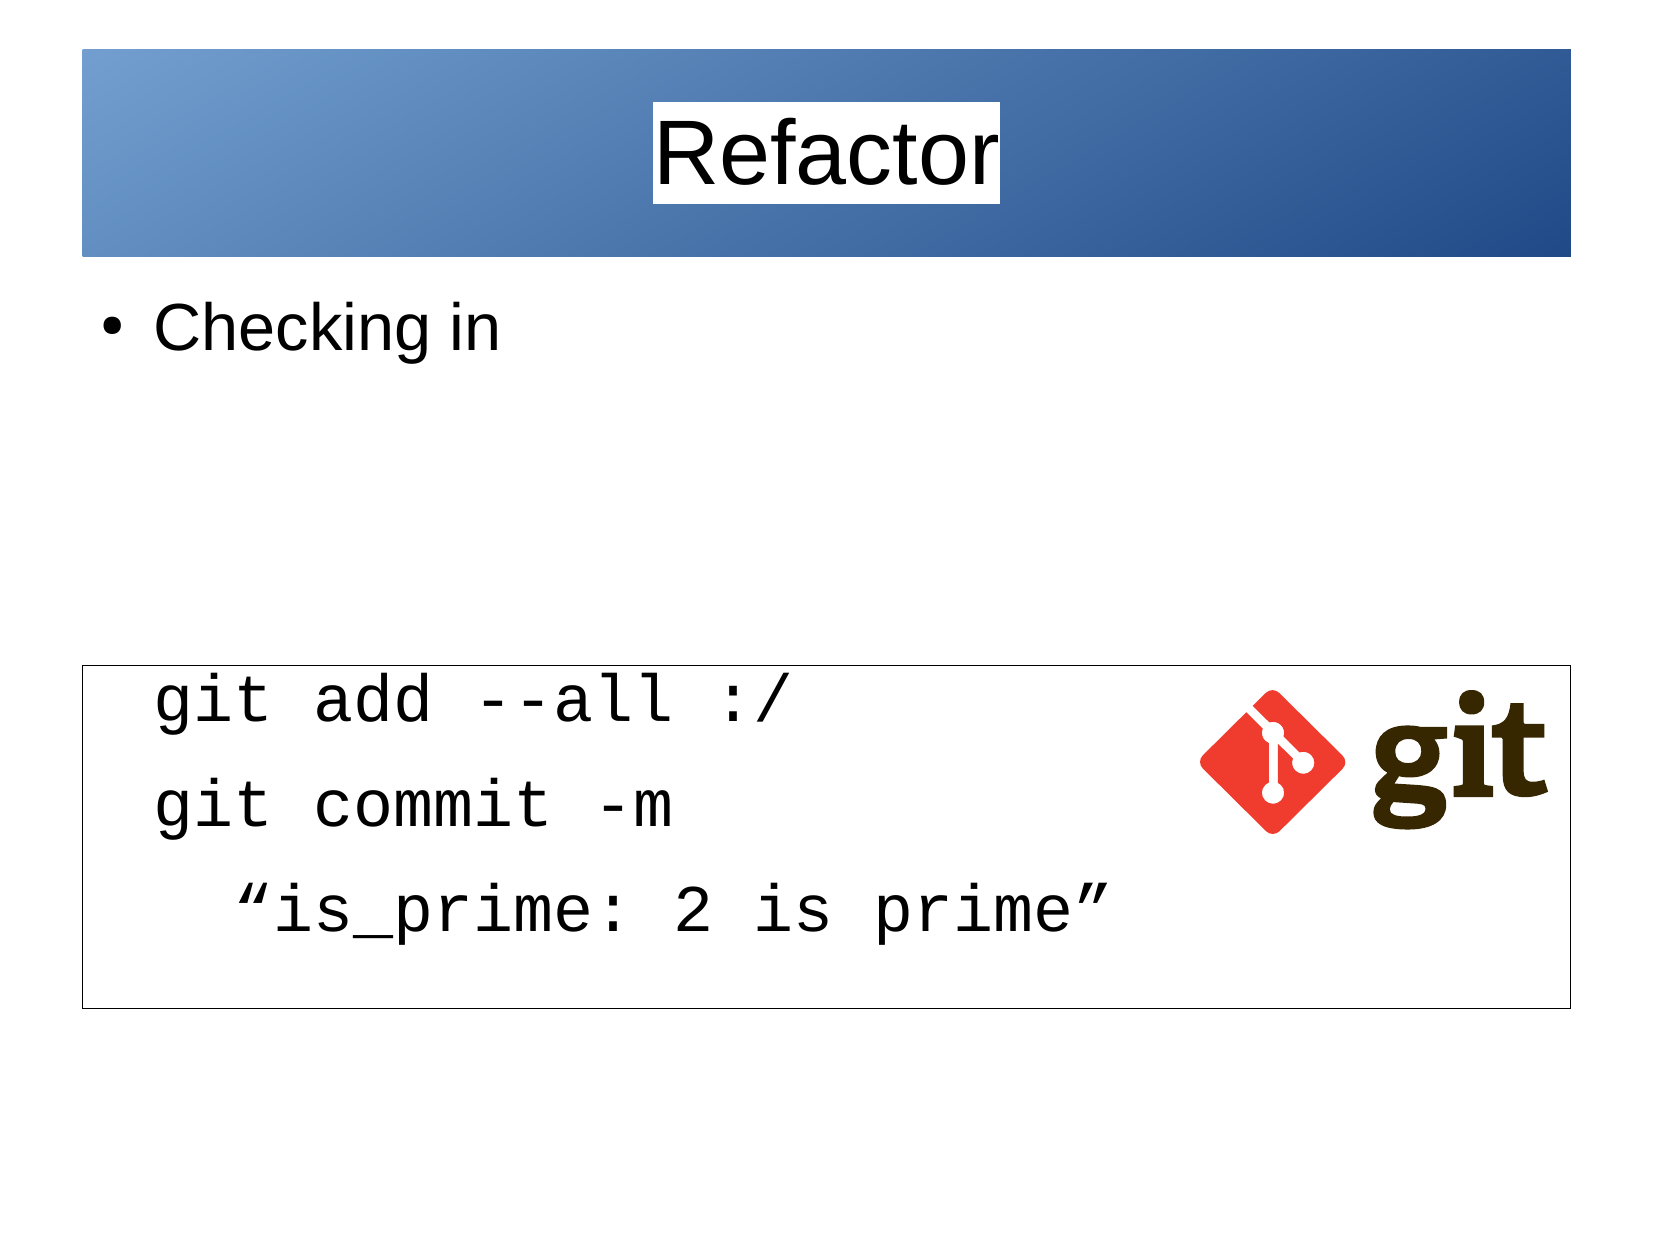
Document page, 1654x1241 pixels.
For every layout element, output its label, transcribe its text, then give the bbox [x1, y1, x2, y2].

title Refactor [82, 49, 1571, 257]
list Checking in [82, 290, 1571, 634]
list git add --all :/ git commit -m “is_prime: 2 is prime” [82, 665, 1571, 1009]
picture [1200, 690, 1549, 834]
